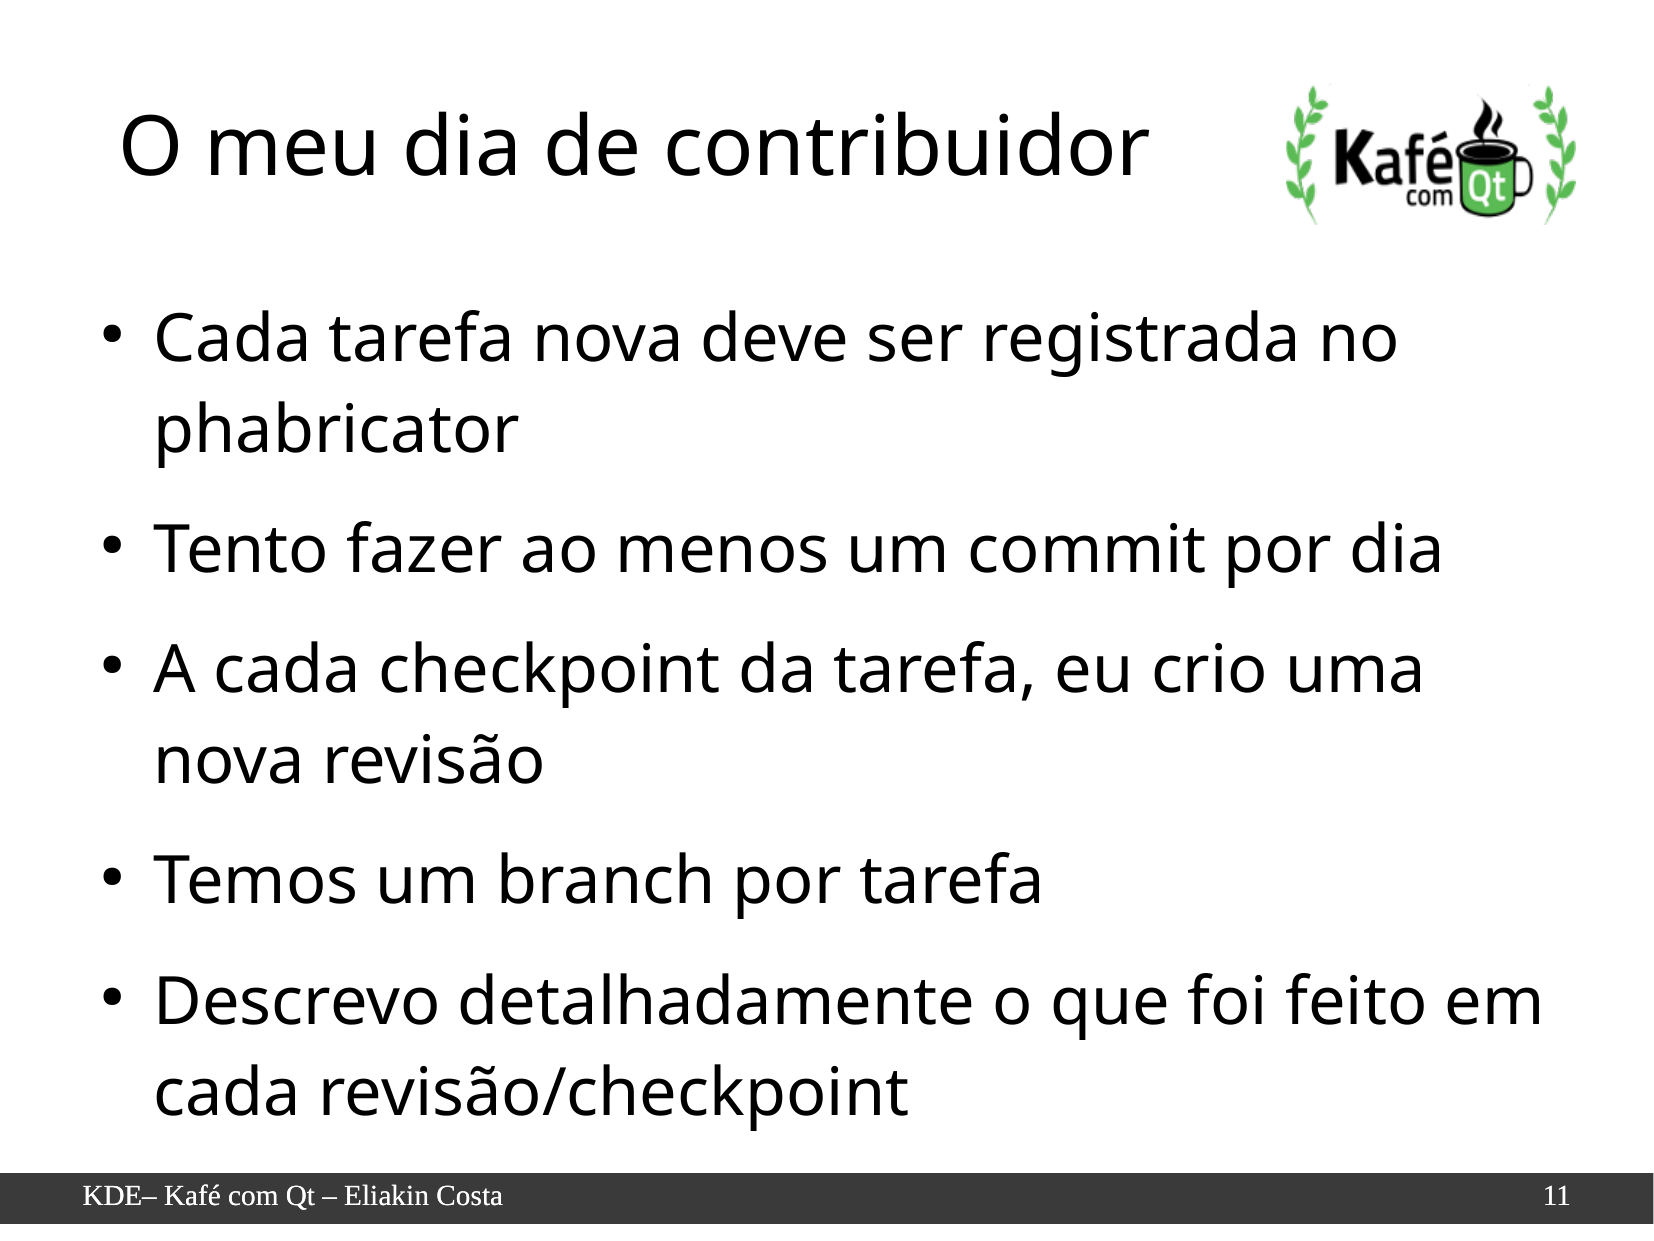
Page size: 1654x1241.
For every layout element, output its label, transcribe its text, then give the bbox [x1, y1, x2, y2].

list Cada tarefa nova deve ser registrada no phabricator Tento fazer ao menos um commit por dia A cada checkpoint da tarefa, eu crio uma nova revisão Temos um branch por tarefa Descrevo detalhadamente o que foi feito em cada revisão/checkpoint [82, 290, 1571, 1156]
title O meu dia de contribuidor [82, 30, 1276, 257]
picture [1286, 83, 1576, 225]
